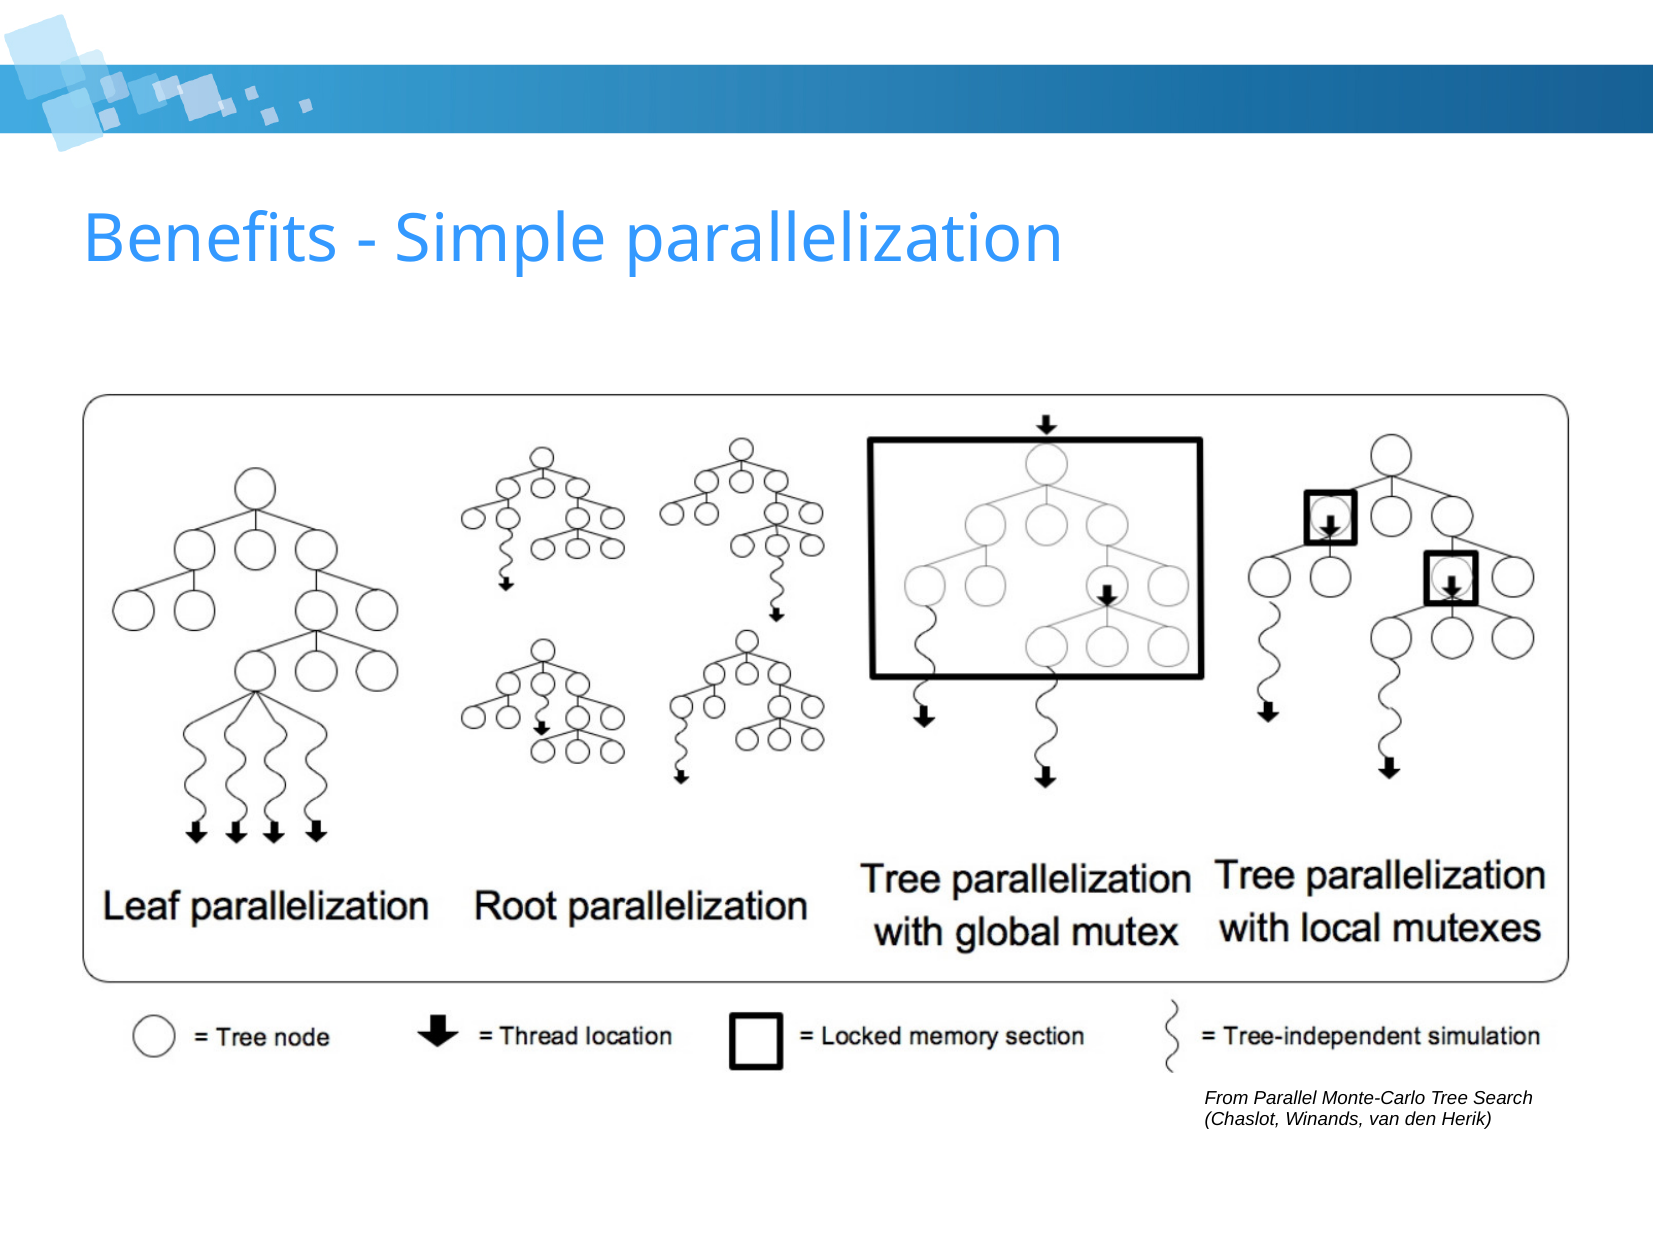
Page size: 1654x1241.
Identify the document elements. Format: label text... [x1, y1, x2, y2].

title Benefits - Simple parallelization [82, 132, 1571, 340]
text_box From Parallel Monte-Carlo Tree Search (Chaslot, Winands, van den Herik) [1189, 1080, 1576, 1201]
picture [0, 0, 1653, 1238]
